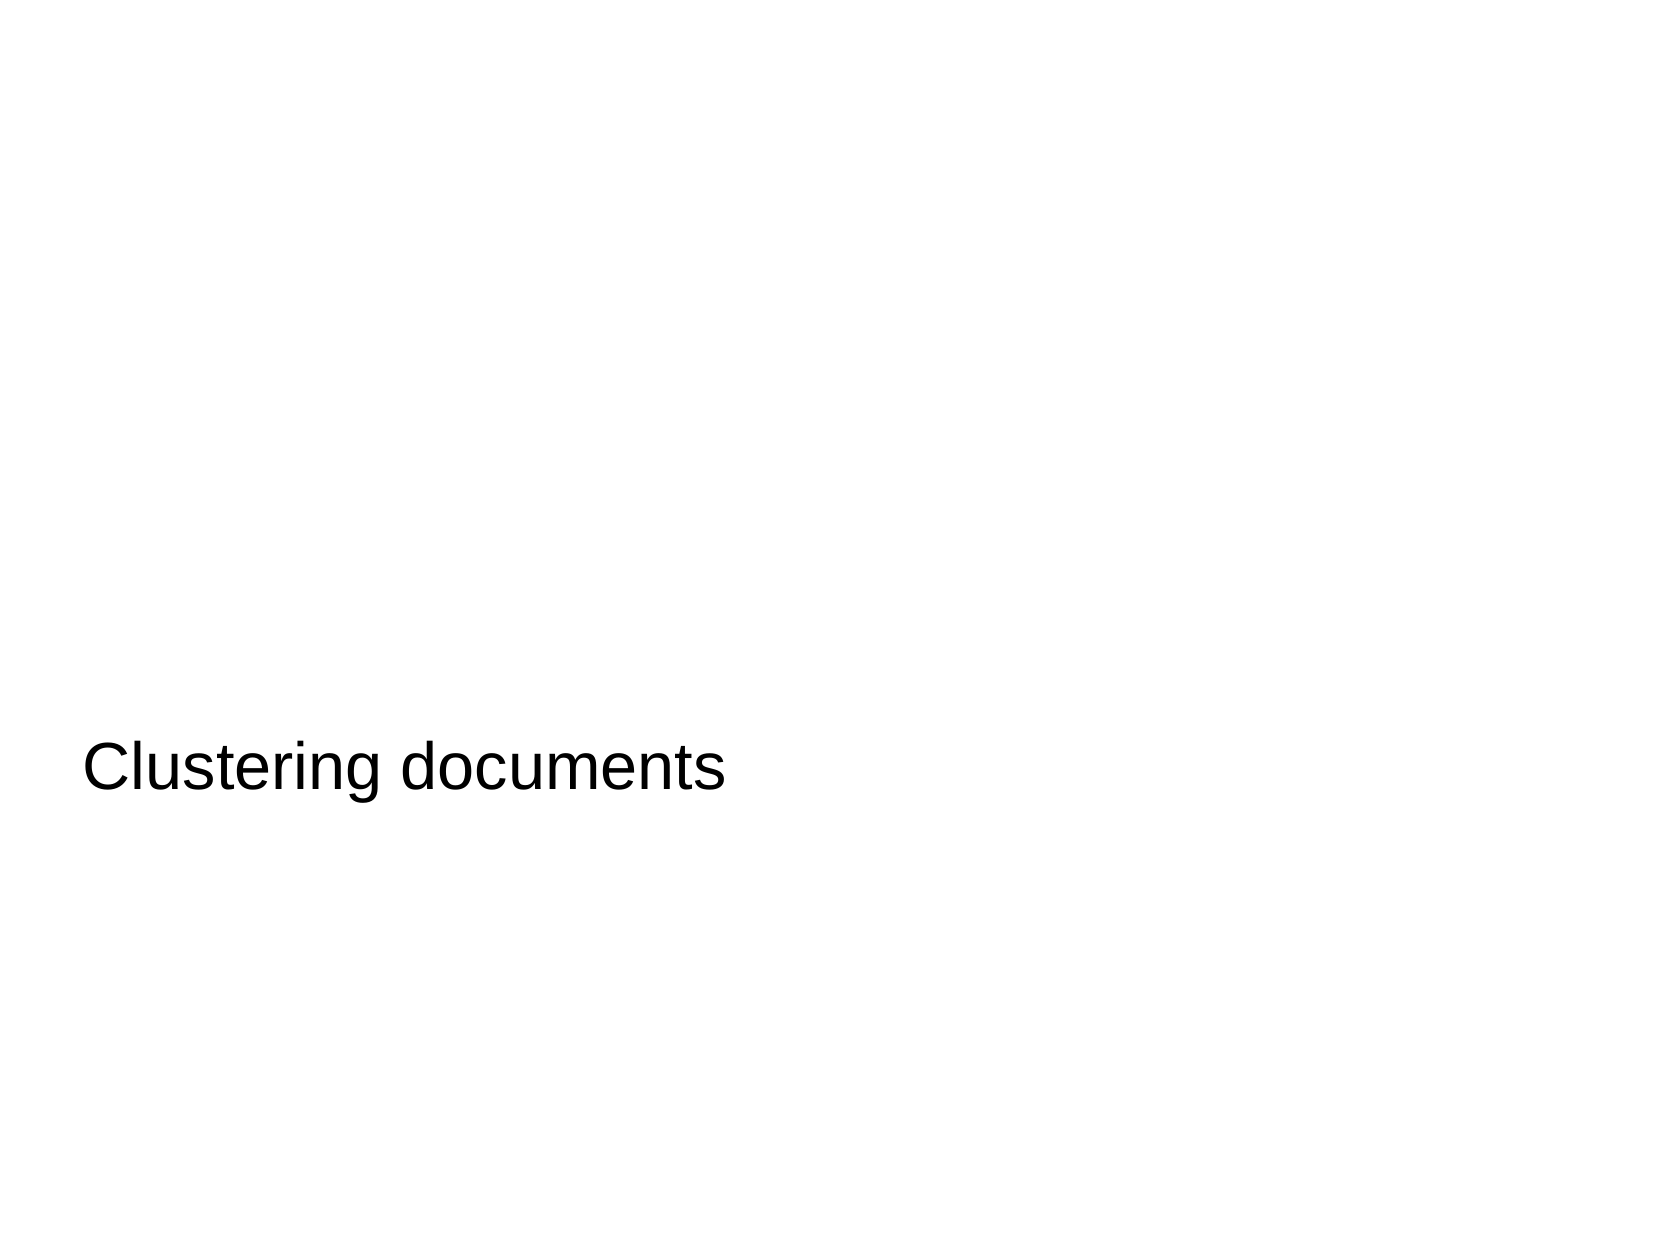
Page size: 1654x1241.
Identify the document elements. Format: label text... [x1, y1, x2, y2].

text_box Clustering documents [82, 56, 1571, 1102]
